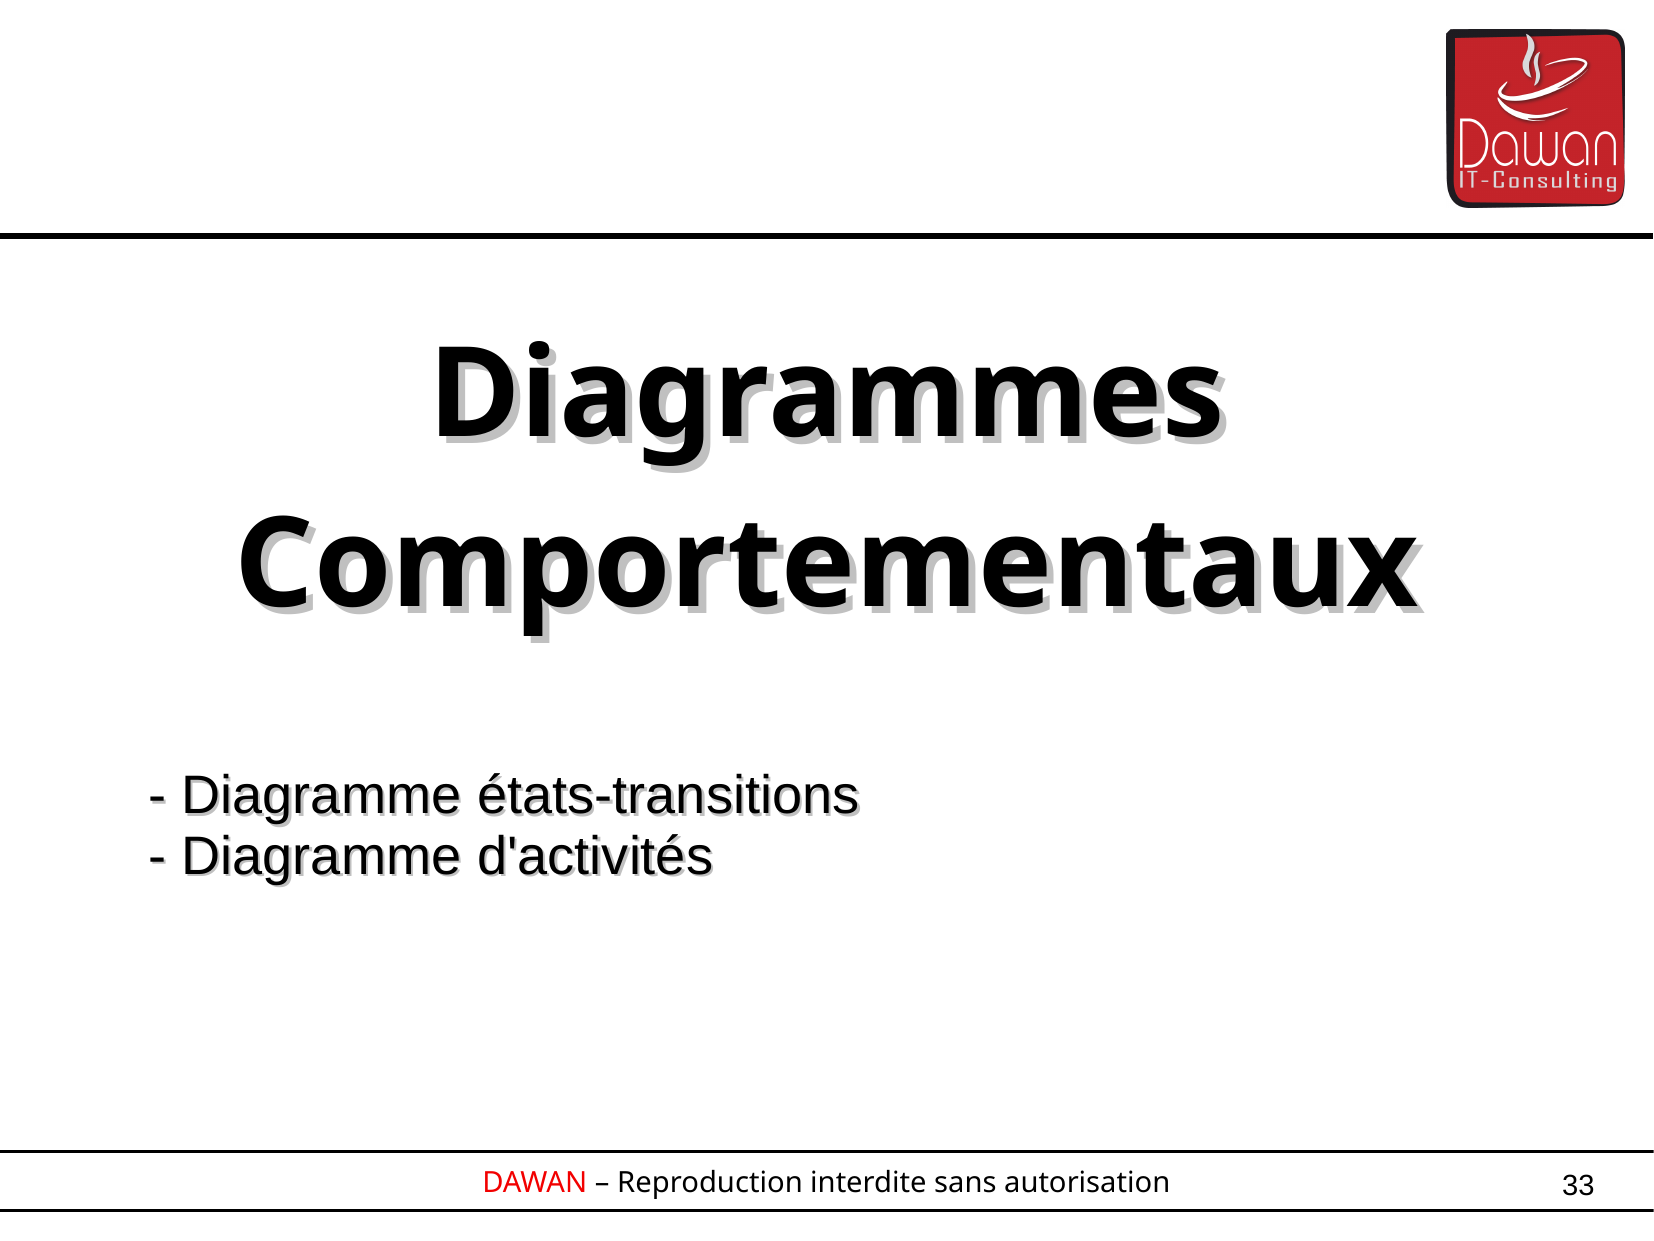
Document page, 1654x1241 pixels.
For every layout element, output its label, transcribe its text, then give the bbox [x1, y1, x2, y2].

text_box Diagrammes Comportementaux - Diagramme états-transitions - Diagramme d'activités [88, 295, 1565, 1019]
picture [1446, 29, 1625, 208]
